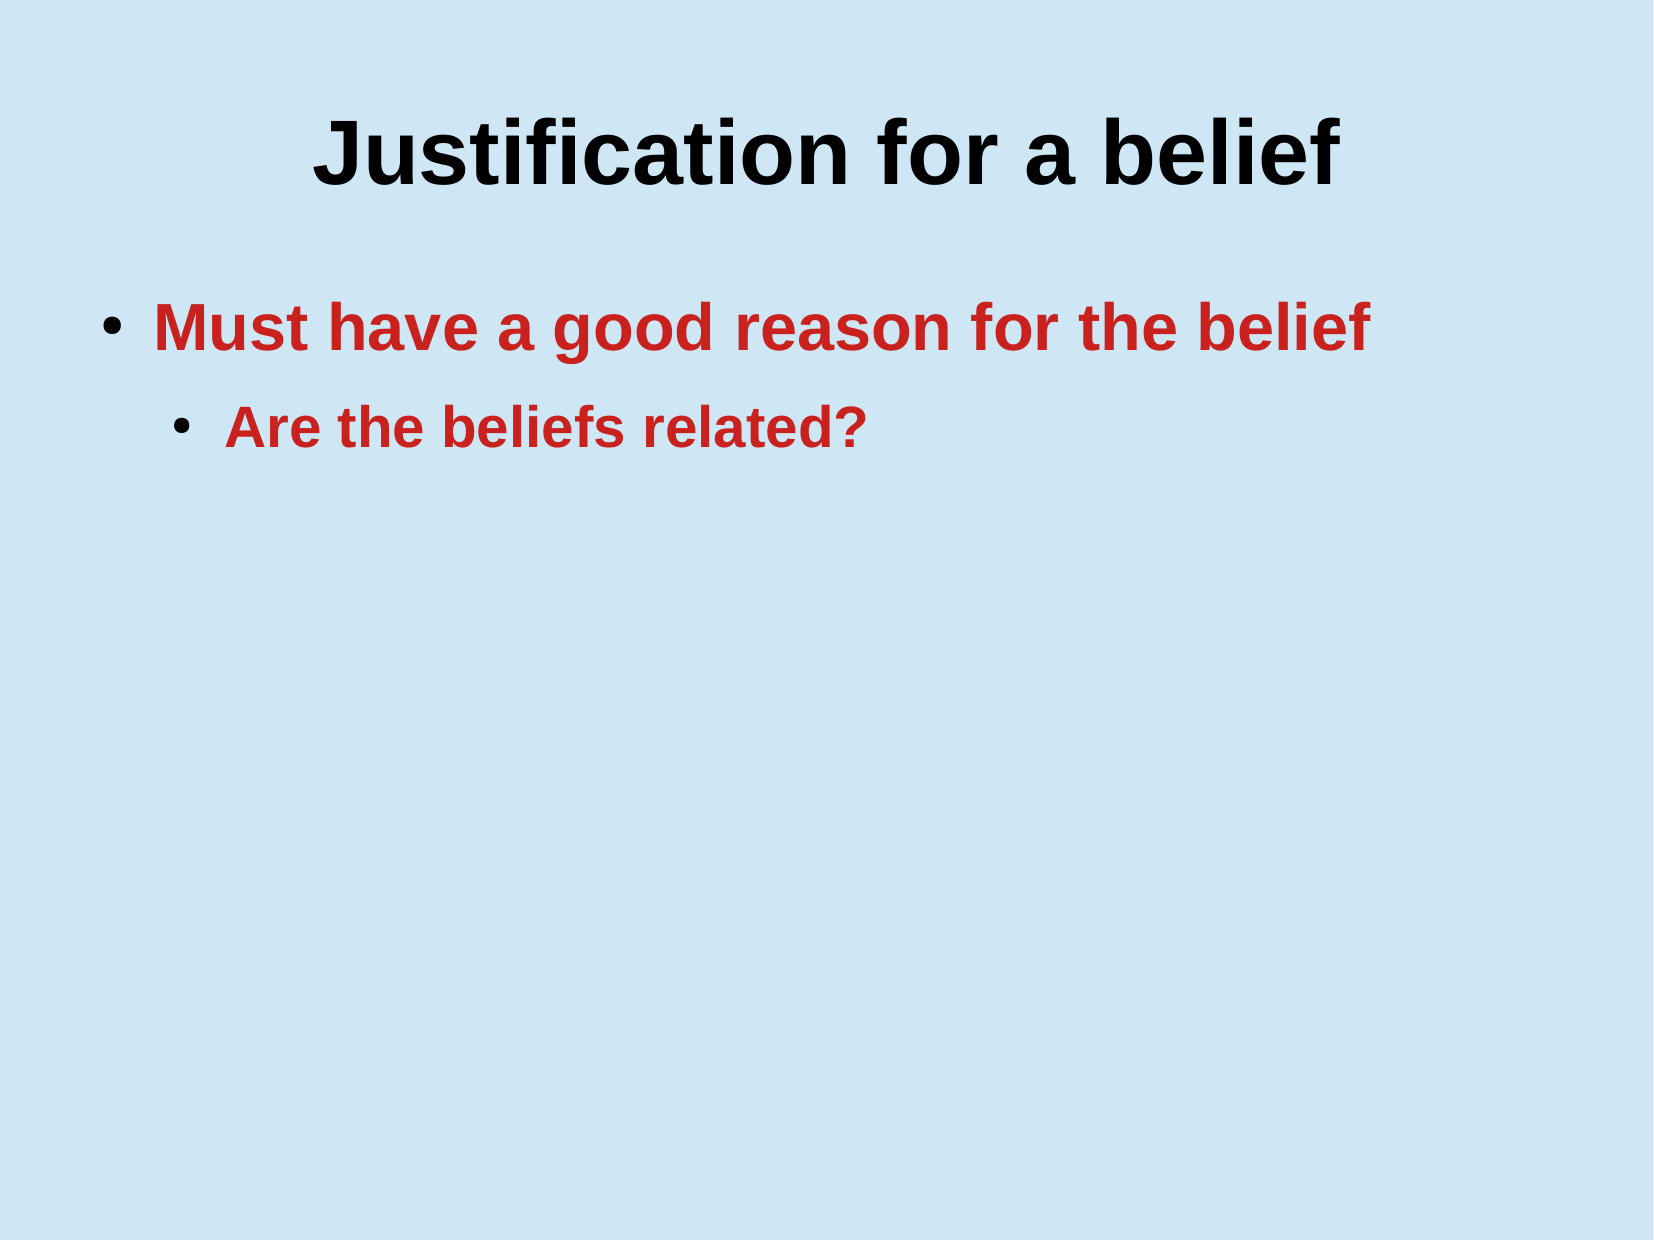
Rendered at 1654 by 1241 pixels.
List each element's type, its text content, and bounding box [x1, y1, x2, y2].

list Must have a good reason for the belief Are the beliefs related? [82, 290, 1571, 1010]
title Justification for a belief [82, 49, 1571, 257]
